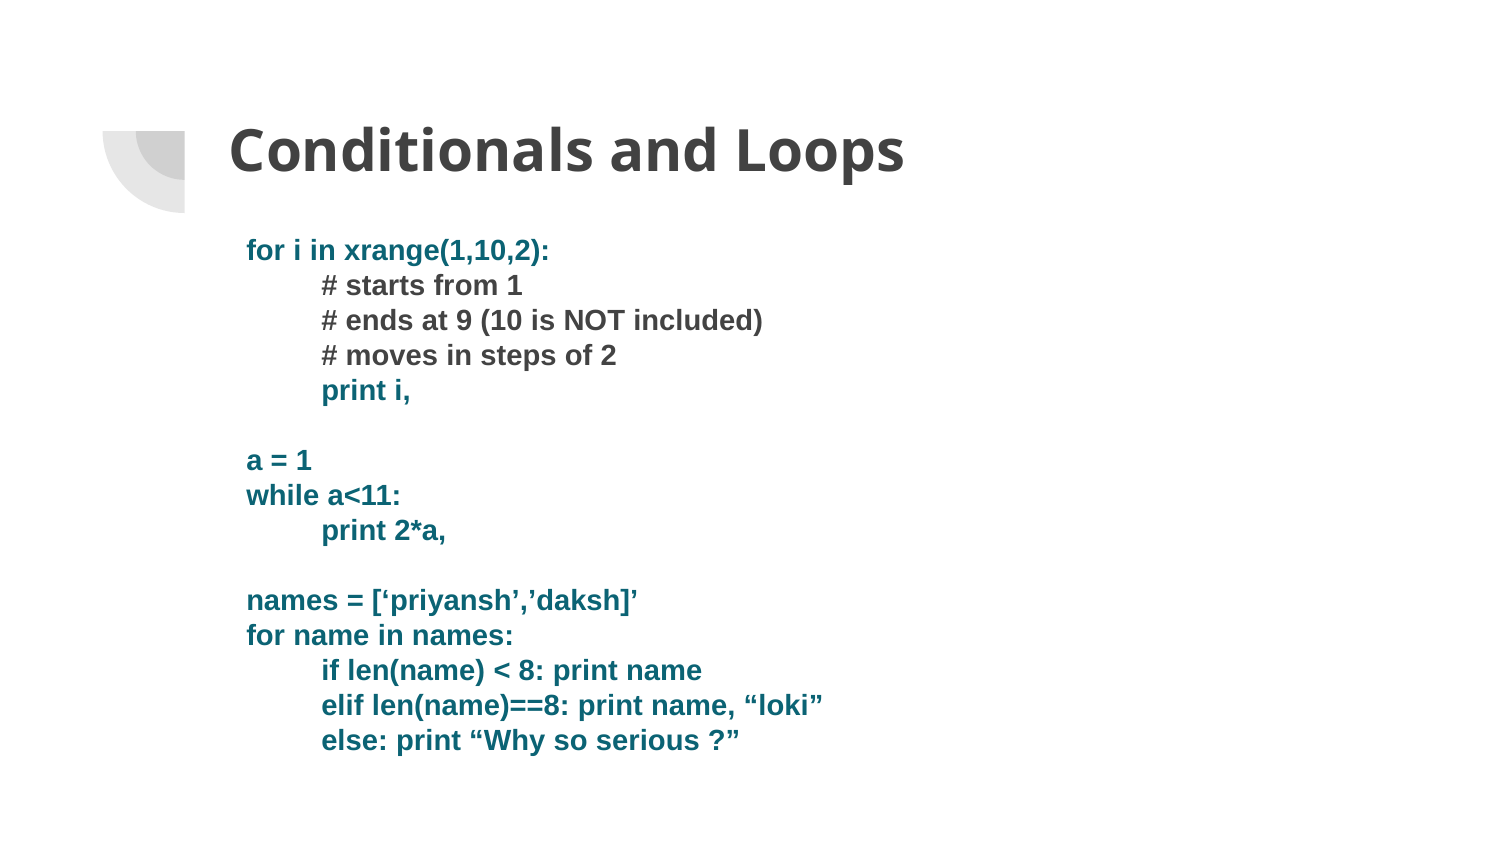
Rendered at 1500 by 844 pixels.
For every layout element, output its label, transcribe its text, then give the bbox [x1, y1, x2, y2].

title Conditionals and Loops [213, 98, 1368, 263]
text_box for i in xrange(1,10,2): # starts from 1 # ends at 9 (10 is NOT included) # moves in steps of 2 print i, a = 1 while a<11: print 2*a, names = [‘priyansh’,’daksh]’ for name in names: if len(name) < 8: print name elif len(name)==8: print name, “loki” else: print “Why so serious ?” [231, 216, 1321, 820]
